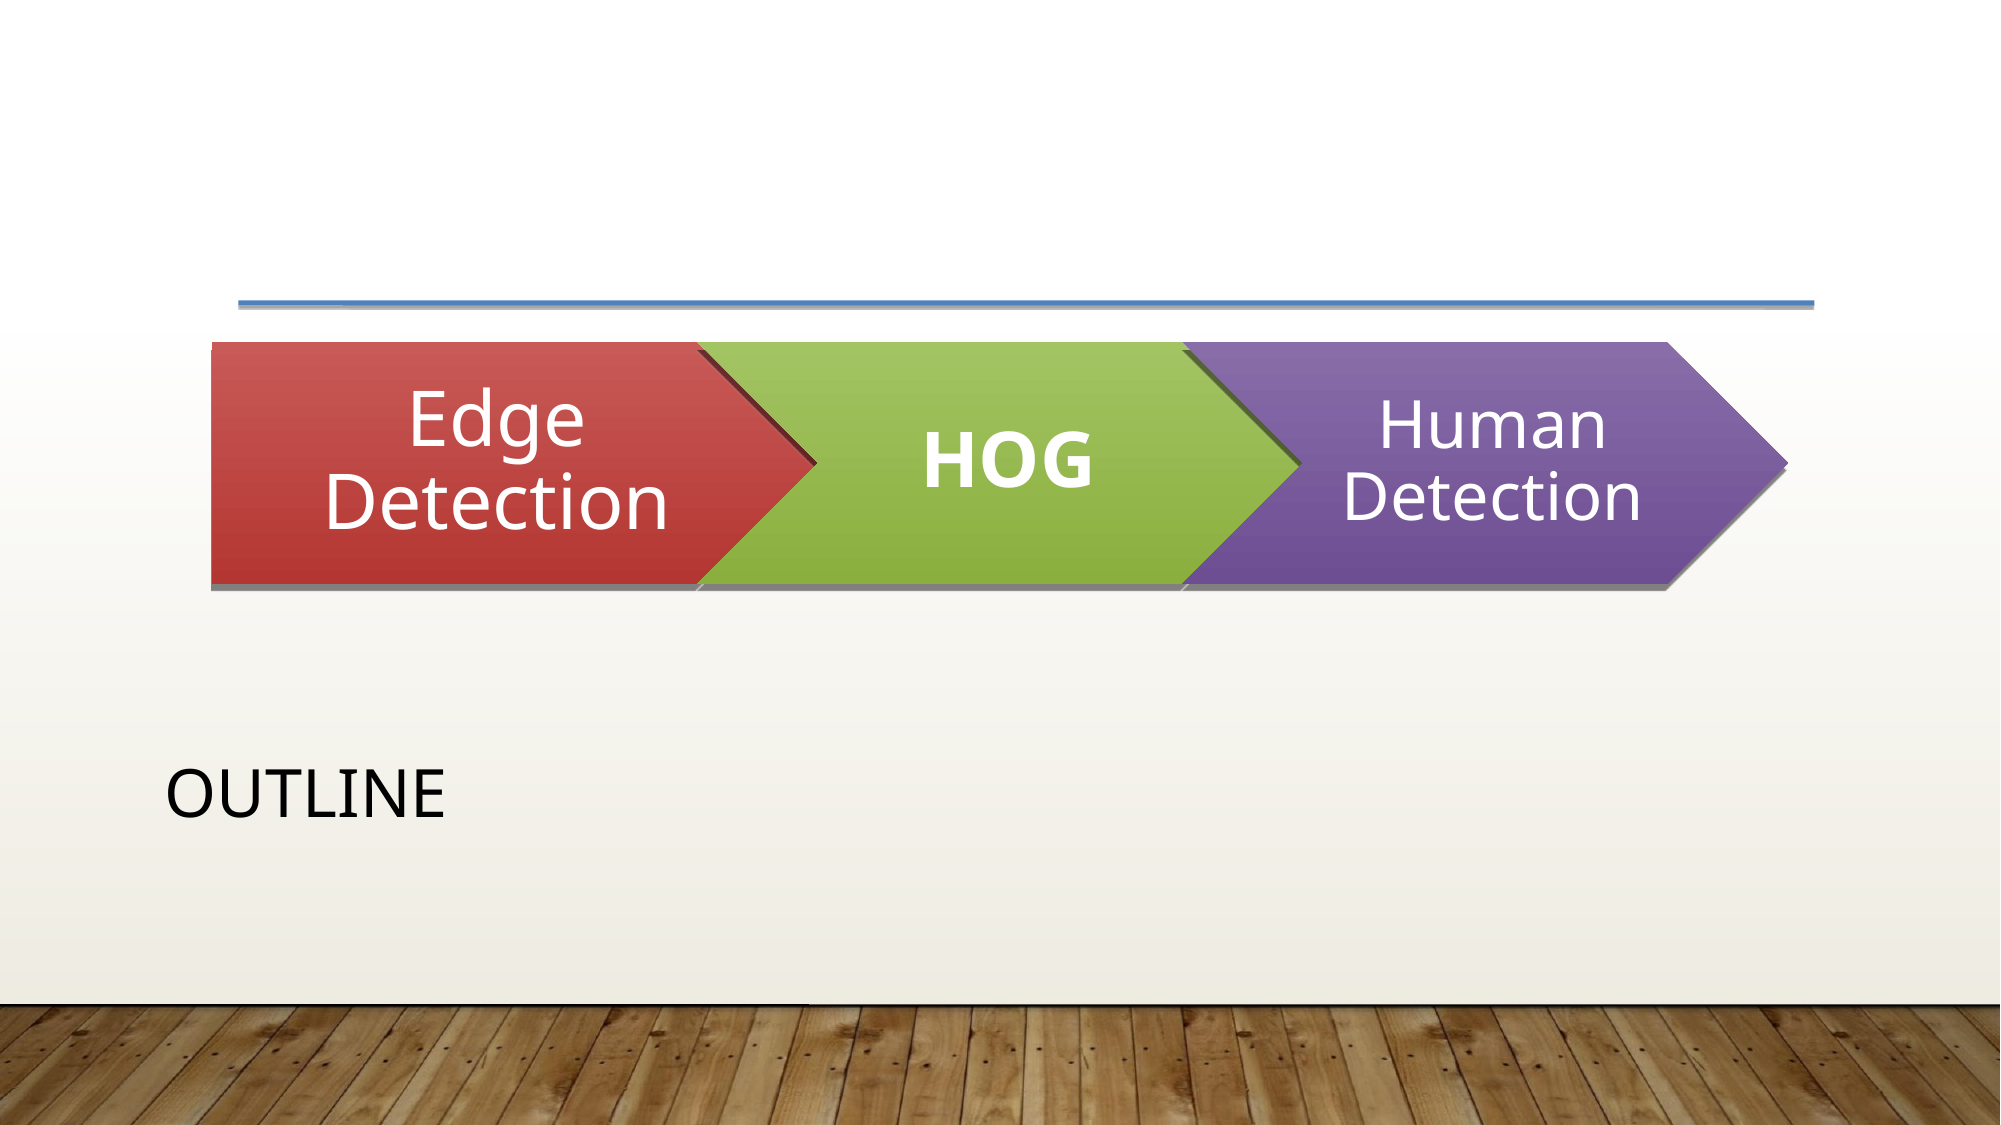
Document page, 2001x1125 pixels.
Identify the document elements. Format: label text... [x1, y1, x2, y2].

text_box Edge Detection [211, 341, 817, 585]
text_box OUTLINE [149, 752, 1850, 965]
picture [0, 1007, 2000, 1125]
text_box HOG [696, 341, 1302, 585]
text_box Human Detection [1181, 341, 1789, 585]
